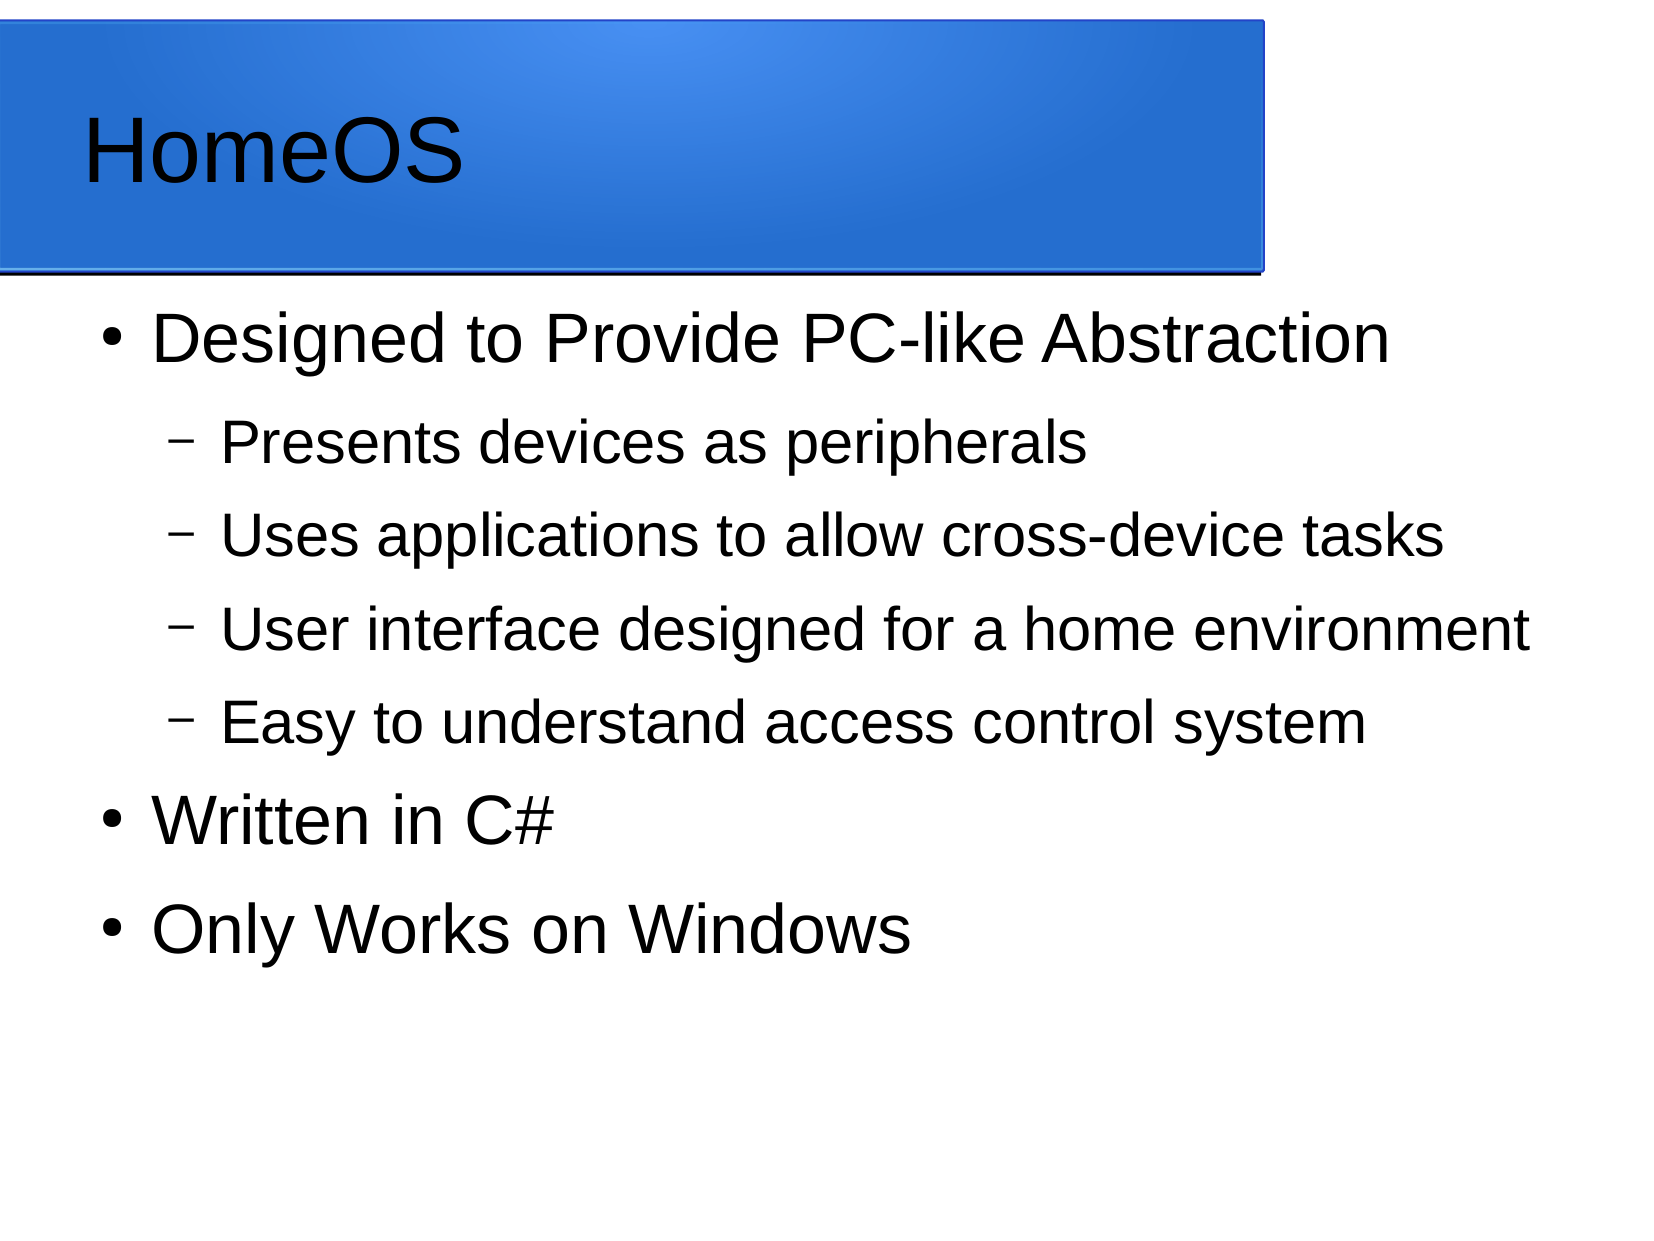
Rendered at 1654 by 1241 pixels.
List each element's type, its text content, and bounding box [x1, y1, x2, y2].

title HomeOS [82, 47, 1235, 252]
list Designed to Provide PC-like Abstraction Presents devices as peripherals Uses applications to allow cross-device tasks User interface designed for a home environment Easy to understand access control system Written in C# Only Works on Windows [82, 299, 1571, 1019]
